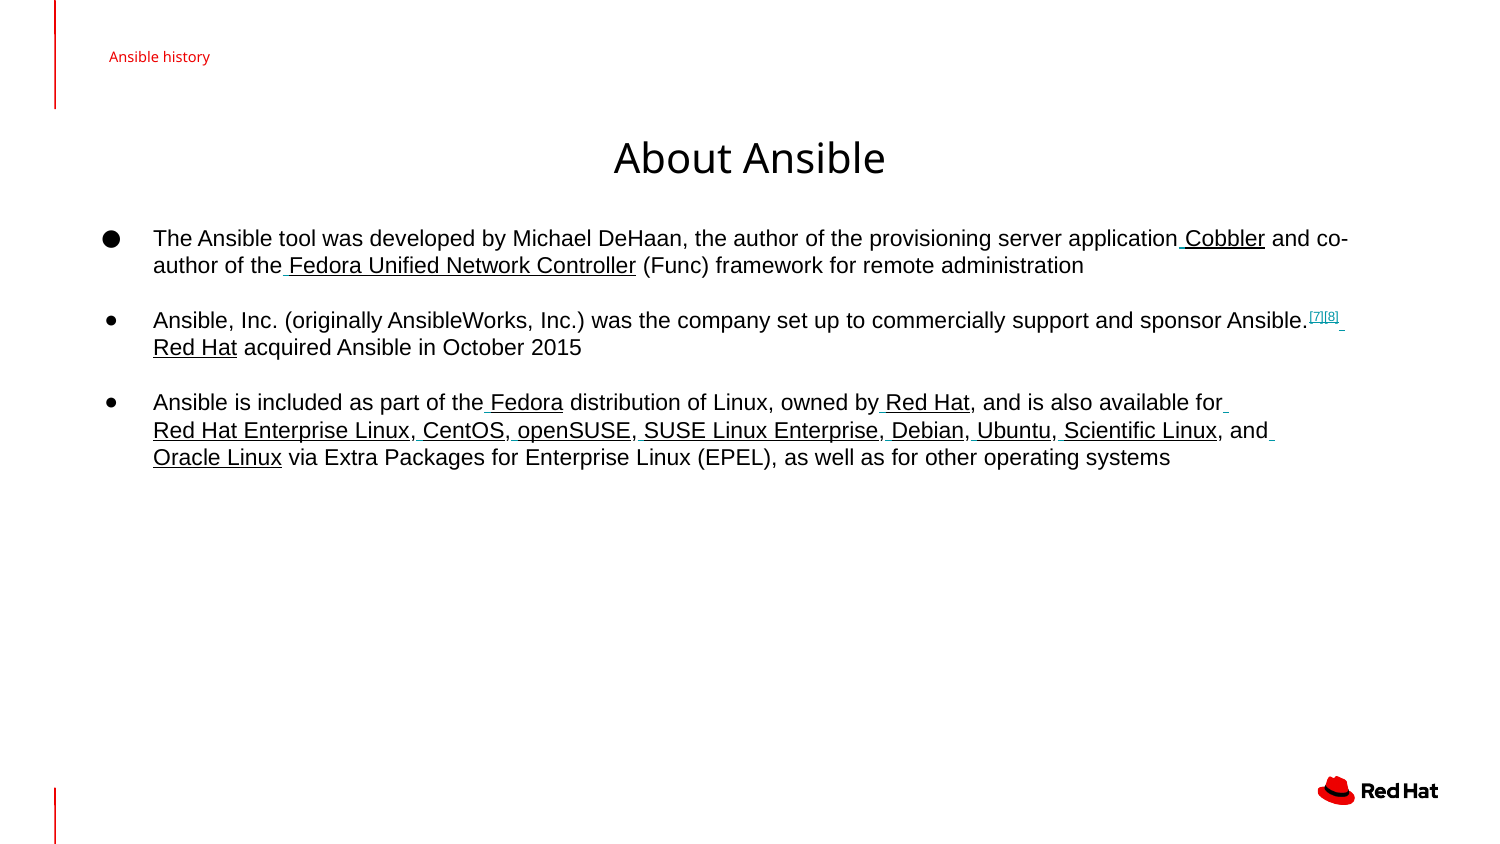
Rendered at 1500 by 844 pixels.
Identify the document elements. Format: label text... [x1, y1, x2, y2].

subtitle Ansible history [55, 6, 689, 108]
picture [1317, 776, 1438, 805]
title About Ansible [215, 116, 1285, 208]
text_box The Ansible tool was developed by Michael DeHaan, the author of the provisioning server application Cobbler and co-author of the Fedora Unified Network Controller (Func) framework for remote administration Ansible, Inc. (originally AnsibleWorks, Inc.) was the company set up to commercially support and sponsor Ansible.[7][8] Red Hat acquired Ansible in October 2015 Ansible is included as part of the Fedora distribution of Linux, owned by Red Hat, and is also available for Red Hat Enterprise Linux, CentOS, openSUSE, SUSE Linux Enterprise, Debian, Ubuntu, Scientific Linux, and Oracle Linux via Extra Packages for Enterprise Linux (EPEL), as well as for other operating systems [63, 208, 1410, 620]
